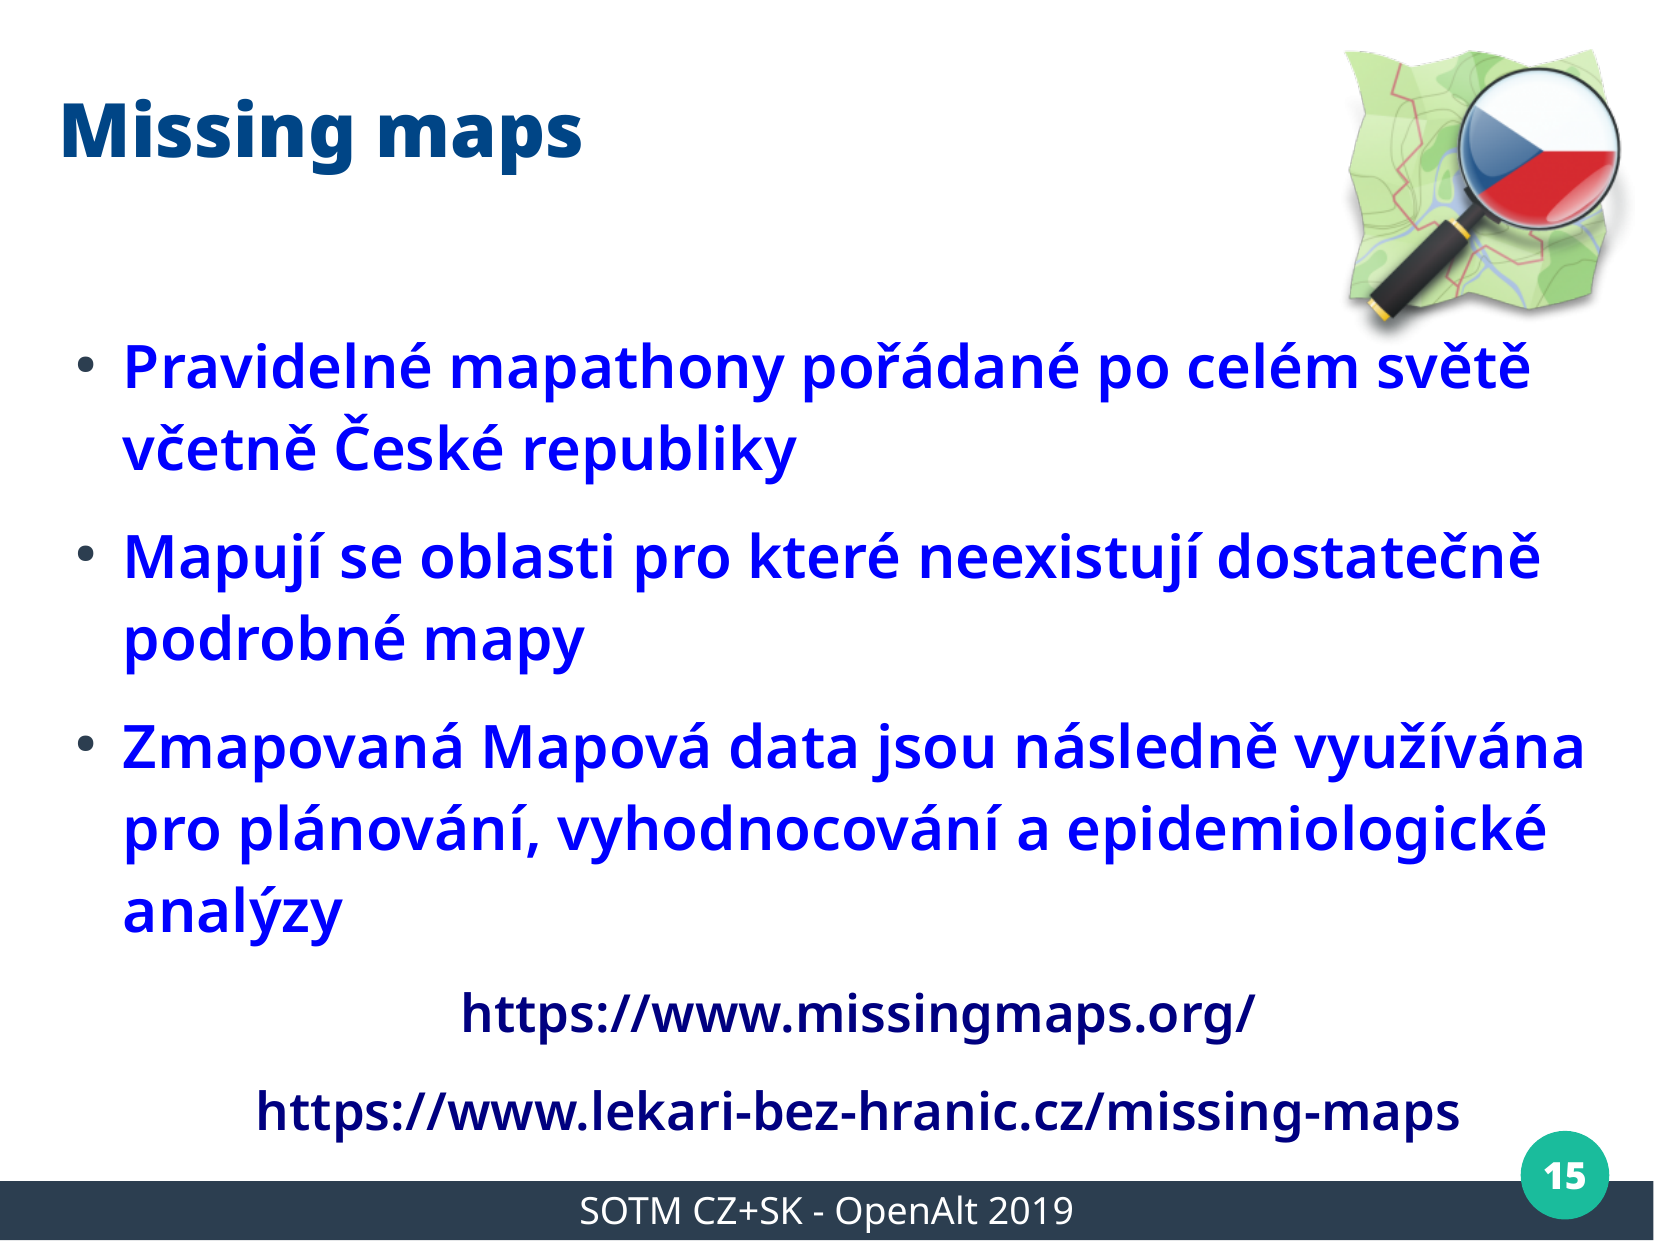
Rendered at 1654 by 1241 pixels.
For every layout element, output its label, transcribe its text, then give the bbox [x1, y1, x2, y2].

title Missing maps [59, 49, 1347, 207]
picture [1334, 49, 1635, 350]
list Pravidelné mapathony pořádané po celém světě včetně České republiky Mapují se oblasti pro které neexistují dostatečně podrobné mapy Zmapovaná Mapová data jsou následně využívána pro plánování, vyhodnocování a epidemiologické analýzy https://www.missingmaps.org/ https://www.lekari-bez-hranic.cz/missing-maps [59, 324, 1595, 1152]
